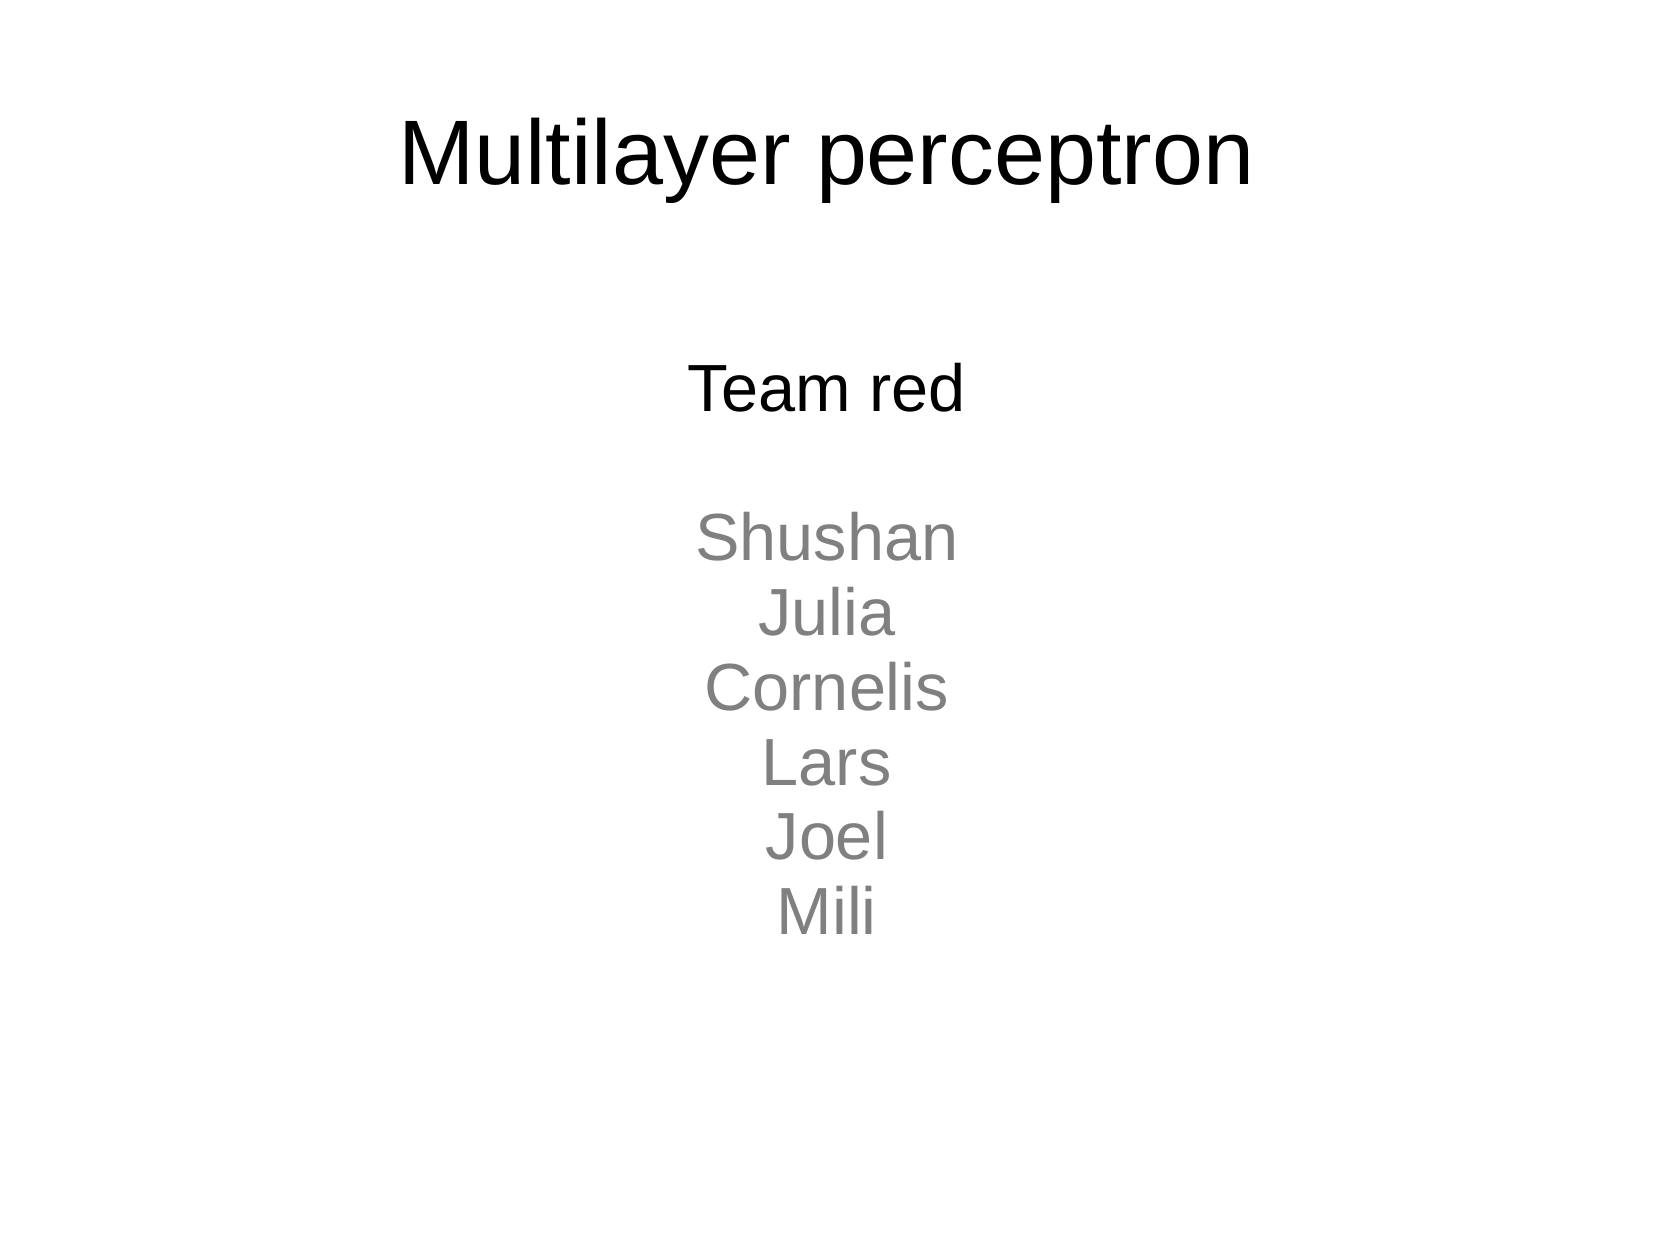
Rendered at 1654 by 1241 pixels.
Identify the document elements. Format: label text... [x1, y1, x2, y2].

title Multilayer perceptron [82, 49, 1571, 257]
subtitle Team red Shushan Julia Cornelis Lars Joel Mili [82, 290, 1571, 1010]
